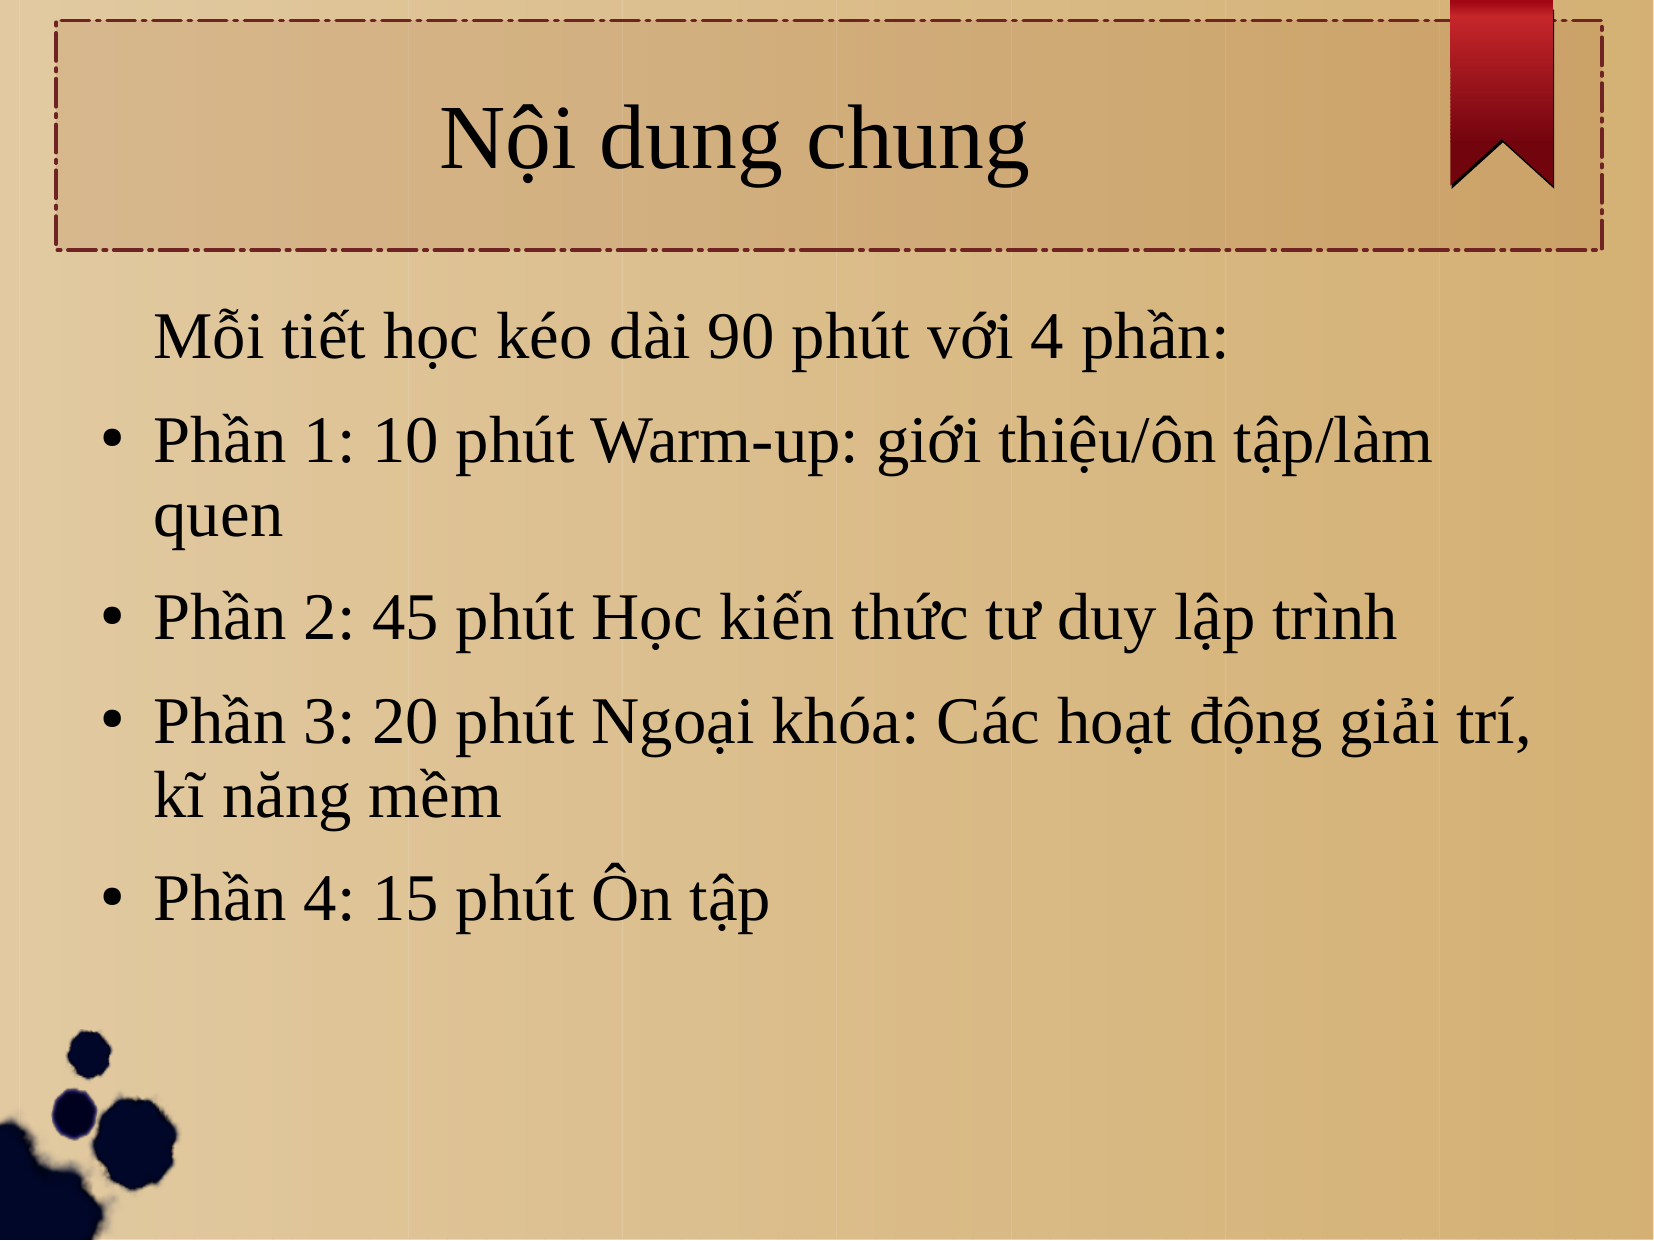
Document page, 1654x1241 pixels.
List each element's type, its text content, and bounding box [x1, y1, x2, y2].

list Mỗi tiết học kéo dài 90 phút với 4 phần: Phần 1: 10 phút Warm-up: giới thiệu/ôn tập/làm quen Phần 2: 45 phút Học kiến thức tư duy lập trình Phần 3: 20 phút Ngoại khóa: Các hoạt động giải trí, kĩ năng mềm Phần 4: 15 phút Ôn tập [82, 299, 1571, 1019]
title Nội dung chung [82, 47, 1412, 229]
